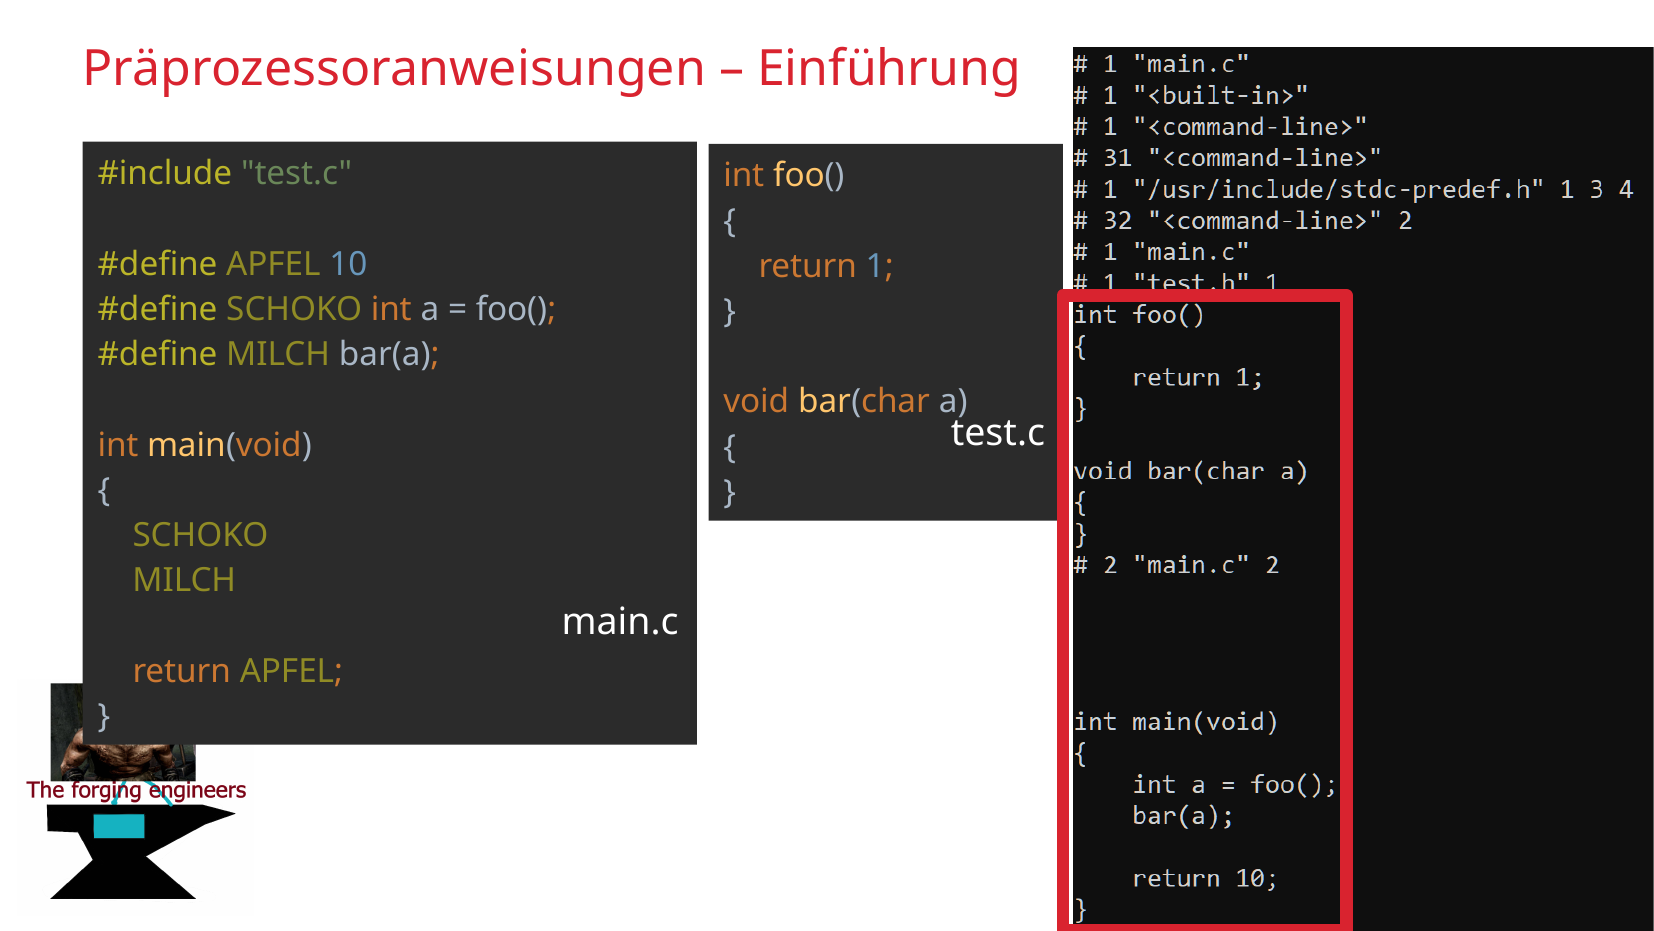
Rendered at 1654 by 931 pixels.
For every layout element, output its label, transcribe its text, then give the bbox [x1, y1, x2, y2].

text_box main.c [543, 590, 697, 650]
picture [1073, 47, 1654, 931]
title Präprozessoranweisungen – Einführung [82, 37, 1571, 95]
text_box #include "test.c" #define APFEL 10 #define SCHOKO int a = foo(); #define MILCH bar(a); int main(void) { SCHOKO MILCH return APFEL; } [82, 141, 697, 648]
text_box test.c [933, 401, 1063, 461]
picture [17, 679, 254, 916]
text_box int foo() { return 1; } void bar(char a) { } [708, 143, 1063, 461]
picture [1073, 302, 1340, 924]
